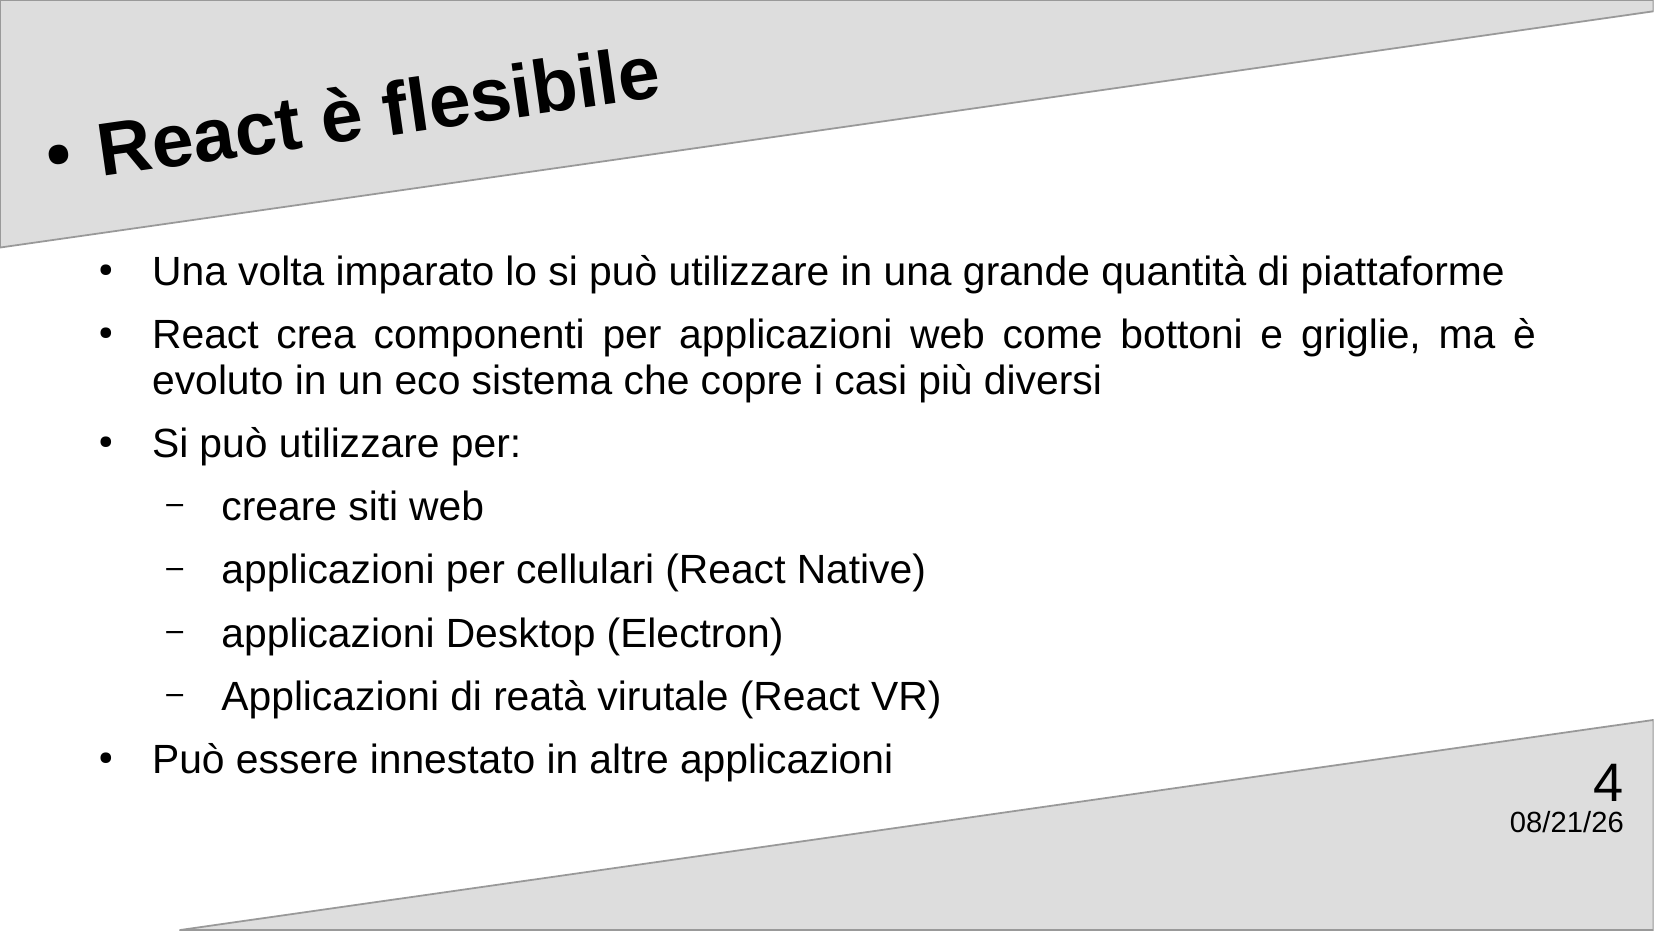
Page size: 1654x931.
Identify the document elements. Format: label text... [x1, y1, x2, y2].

title React è flesibile [16, 0, 1501, 239]
list Una volta imparato lo si può utilizzare in una grande quantità di piattaforme React crea componenti per applicazioni web come bottoni e griglie, ma è evoluto in un eco sistema che copre i casi più diversi Si può utilizzare per: creare siti web applicazioni per cellulari (React Native) applicazioni Desktop (Electron) Applicazioni di reatà virutale (React VR) Può essere innestato in altre applicazioni [82, 248, 1538, 789]
